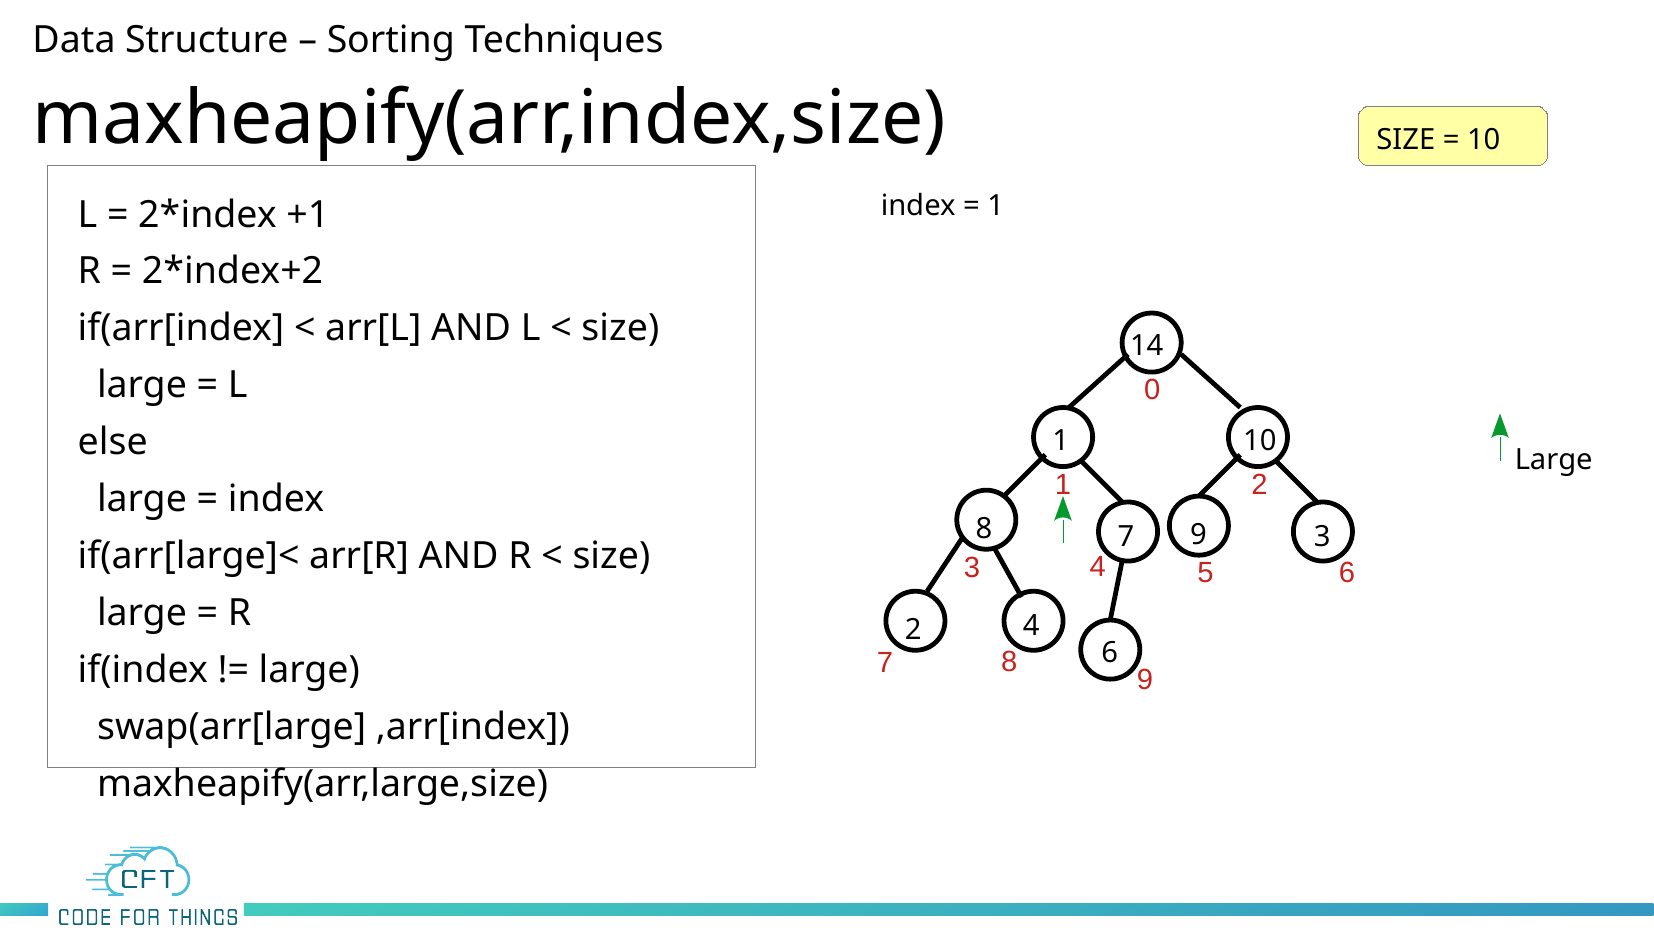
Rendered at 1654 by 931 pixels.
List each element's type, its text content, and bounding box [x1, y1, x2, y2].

text_box [1136, 312, 1167, 317]
text_box 7 [1102, 507, 1151, 557]
text_box 5 [1182, 548, 1229, 597]
text_box [489, 733, 499, 737]
text_box index = 1 [830, 177, 1075, 227]
text_box [885, 605, 890, 636]
text_box [1224, 510, 1229, 542]
text_box 0 [1129, 365, 1176, 414]
text_box SIZE = 10 [1361, 110, 1542, 160]
text_box [1111, 501, 1145, 507]
text_box [1080, 632, 1086, 667]
text_box [1098, 517, 1102, 542]
text_box 4 [1008, 597, 1057, 647]
text_box [1095, 620, 1126, 624]
text_box 8 [960, 500, 1010, 550]
text_box 9 [1175, 506, 1224, 556]
title Data Structure – Sorting Techniques maxheapify(arr,index,size) [32, 12, 1184, 166]
text_box 1 [1039, 460, 1086, 509]
text_box 7 [862, 638, 909, 686]
text_box [1169, 508, 1175, 543]
text_box [1003, 605, 1008, 636]
text_box [1151, 512, 1158, 551]
text_box [1093, 674, 1127, 680]
text_box [1244, 407, 1272, 411]
text_box 3 [1299, 507, 1348, 557]
text_box 2 [890, 601, 939, 651]
text_box 6 [1324, 548, 1371, 597]
text_box [1176, 496, 1221, 506]
text_box [1049, 407, 1077, 411]
text_box [1306, 501, 1340, 507]
text_box [1121, 557, 1144, 562]
text_box 3 [949, 543, 996, 592]
text_box 6 [1086, 624, 1135, 674]
text_box [1348, 515, 1353, 548]
text_box [315, 733, 325, 737]
text_box [47, 166, 756, 768]
text_box 8 [986, 638, 1033, 686]
text_box 1 [1037, 411, 1105, 461]
text_box [956, 506, 960, 534]
text_box 9 [1122, 655, 1168, 704]
text_box [1033, 423, 1037, 451]
text_box [172, 733, 182, 737]
text_box [939, 602, 946, 639]
text_box 2 [1236, 460, 1283, 509]
text_box [1033, 647, 1048, 651]
text_box [1057, 602, 1064, 639]
text_box 10 [1228, 411, 1296, 461]
picture [59, 846, 237, 925]
text_box [1135, 633, 1140, 666]
text_box Large [1464, 431, 1622, 481]
text_box 3 [949, 543, 955, 552]
text_box [1023, 591, 1052, 597]
text_box L = 2*index +1 R = 2*index+2 if(arr[index] < arr[L] AND L < size) large = L else large = index if(arr[large]< arr[R] AND R < size) large = R if(index != large) swap(arr[large] ,arr[index]) maxheapify(arr,large,size) [53, 179, 756, 733]
text_box [893, 591, 938, 601]
text_box [1307, 557, 1324, 562]
text_box [1010, 502, 1016, 538]
text_box 4 [1074, 542, 1121, 591]
text_box 14 [1107, 317, 1184, 367]
text_box [1358, 106, 1548, 166]
text_box [1293, 514, 1299, 549]
text_box [964, 490, 1009, 500]
